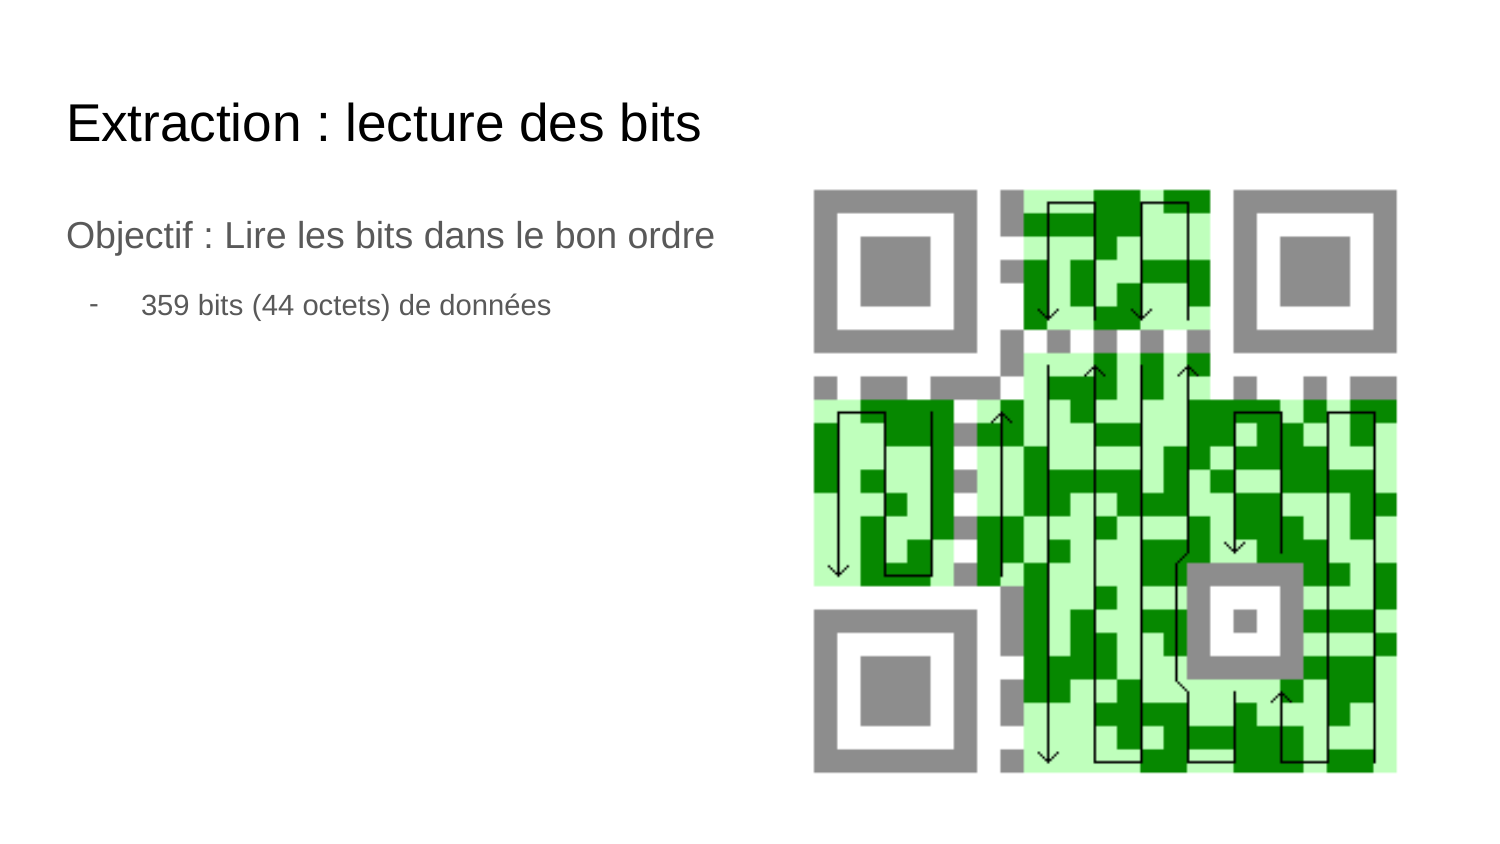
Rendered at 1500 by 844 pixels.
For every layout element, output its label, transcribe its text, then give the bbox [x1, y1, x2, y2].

list Objectif : Lire les bits dans le bon ordre 359 bits (44 octets) de données [51, 189, 768, 750]
picture [768, 144, 1444, 821]
title Extraction : lecture des bits [51, 72, 1449, 167]
